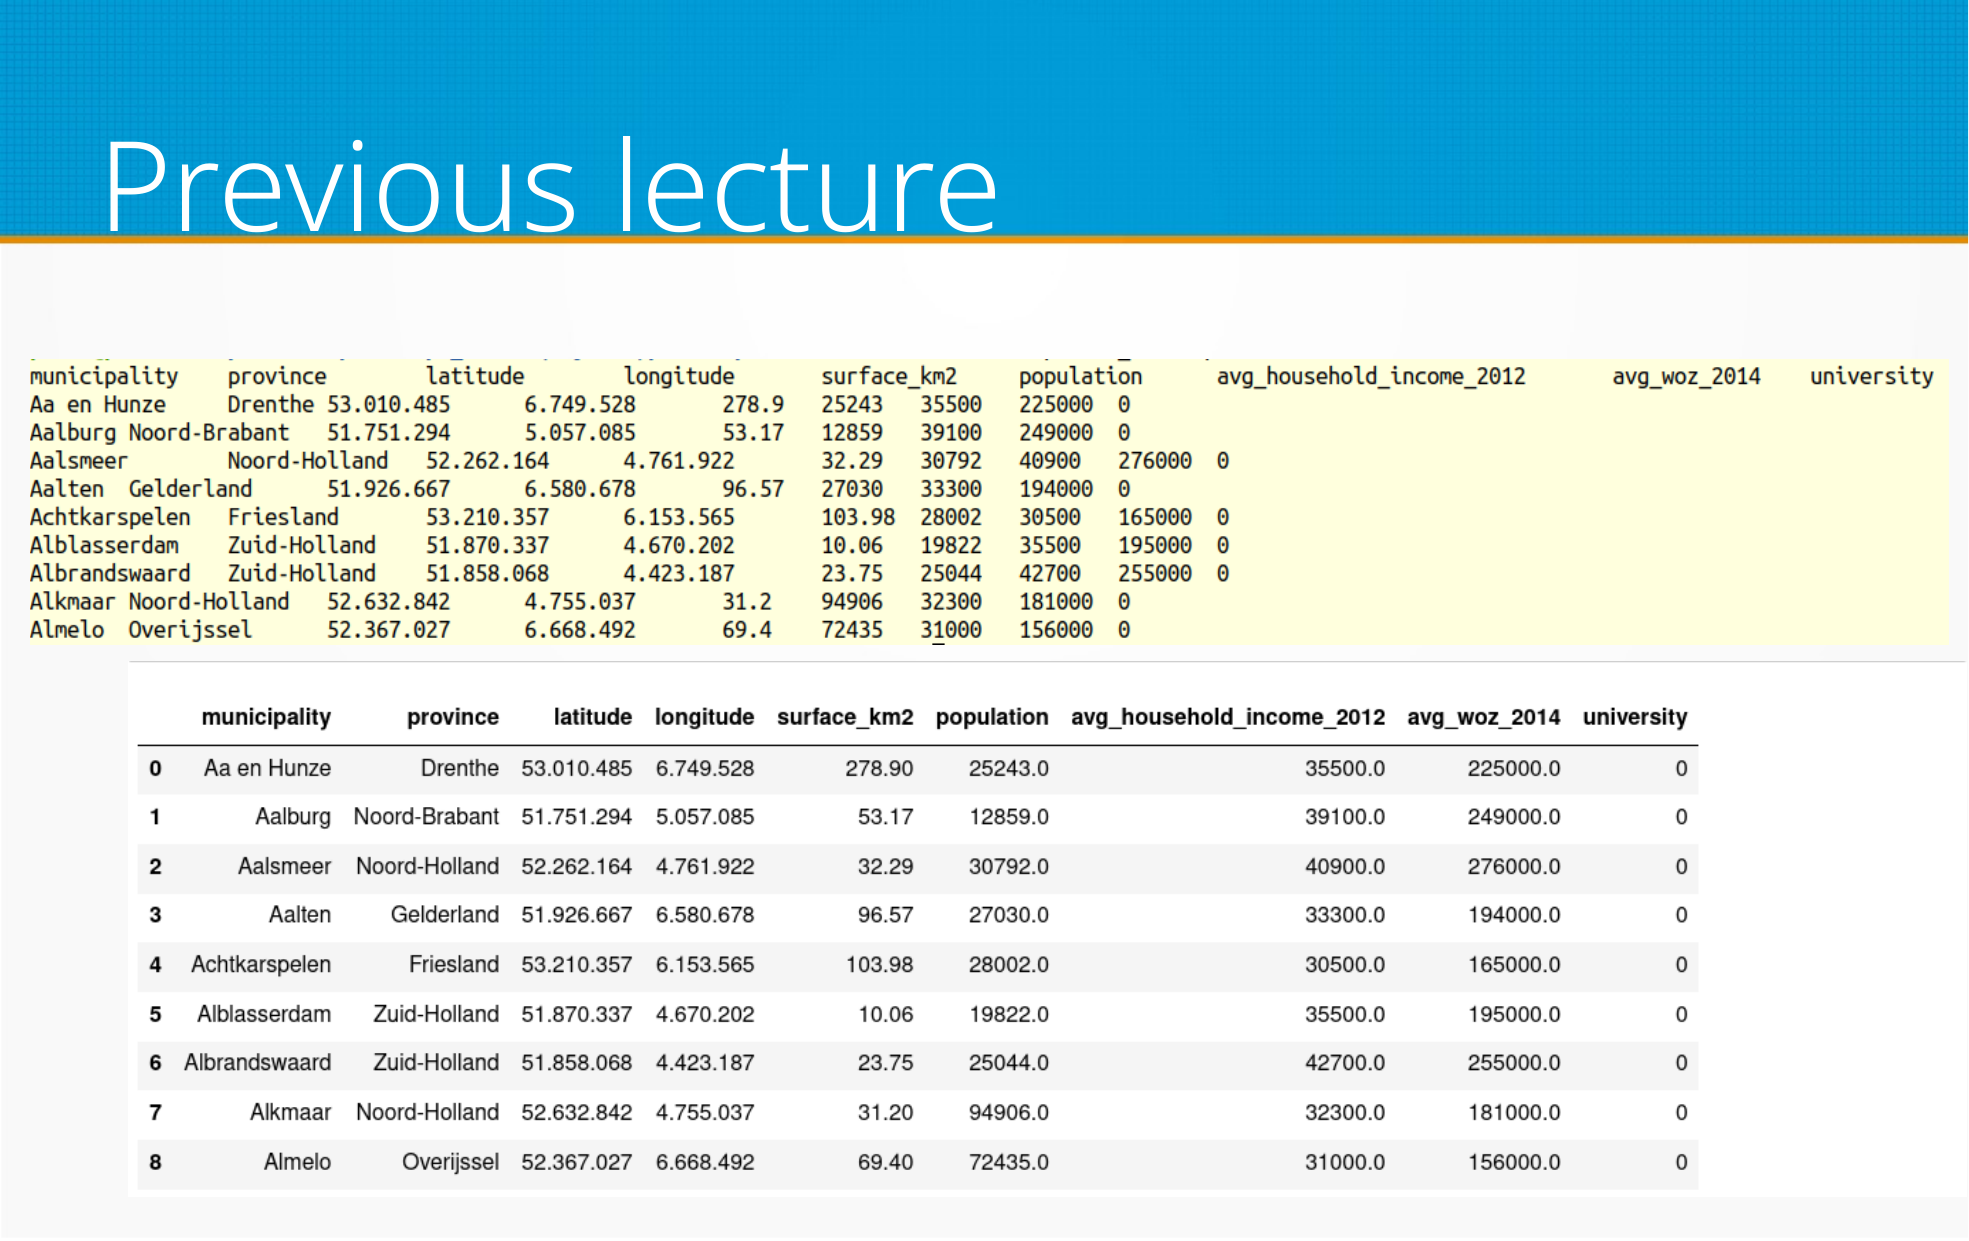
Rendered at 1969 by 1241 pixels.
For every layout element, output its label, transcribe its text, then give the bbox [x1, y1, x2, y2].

picture [0, 233, 1969, 1241]
title Previous lecture [98, 49, 1870, 257]
